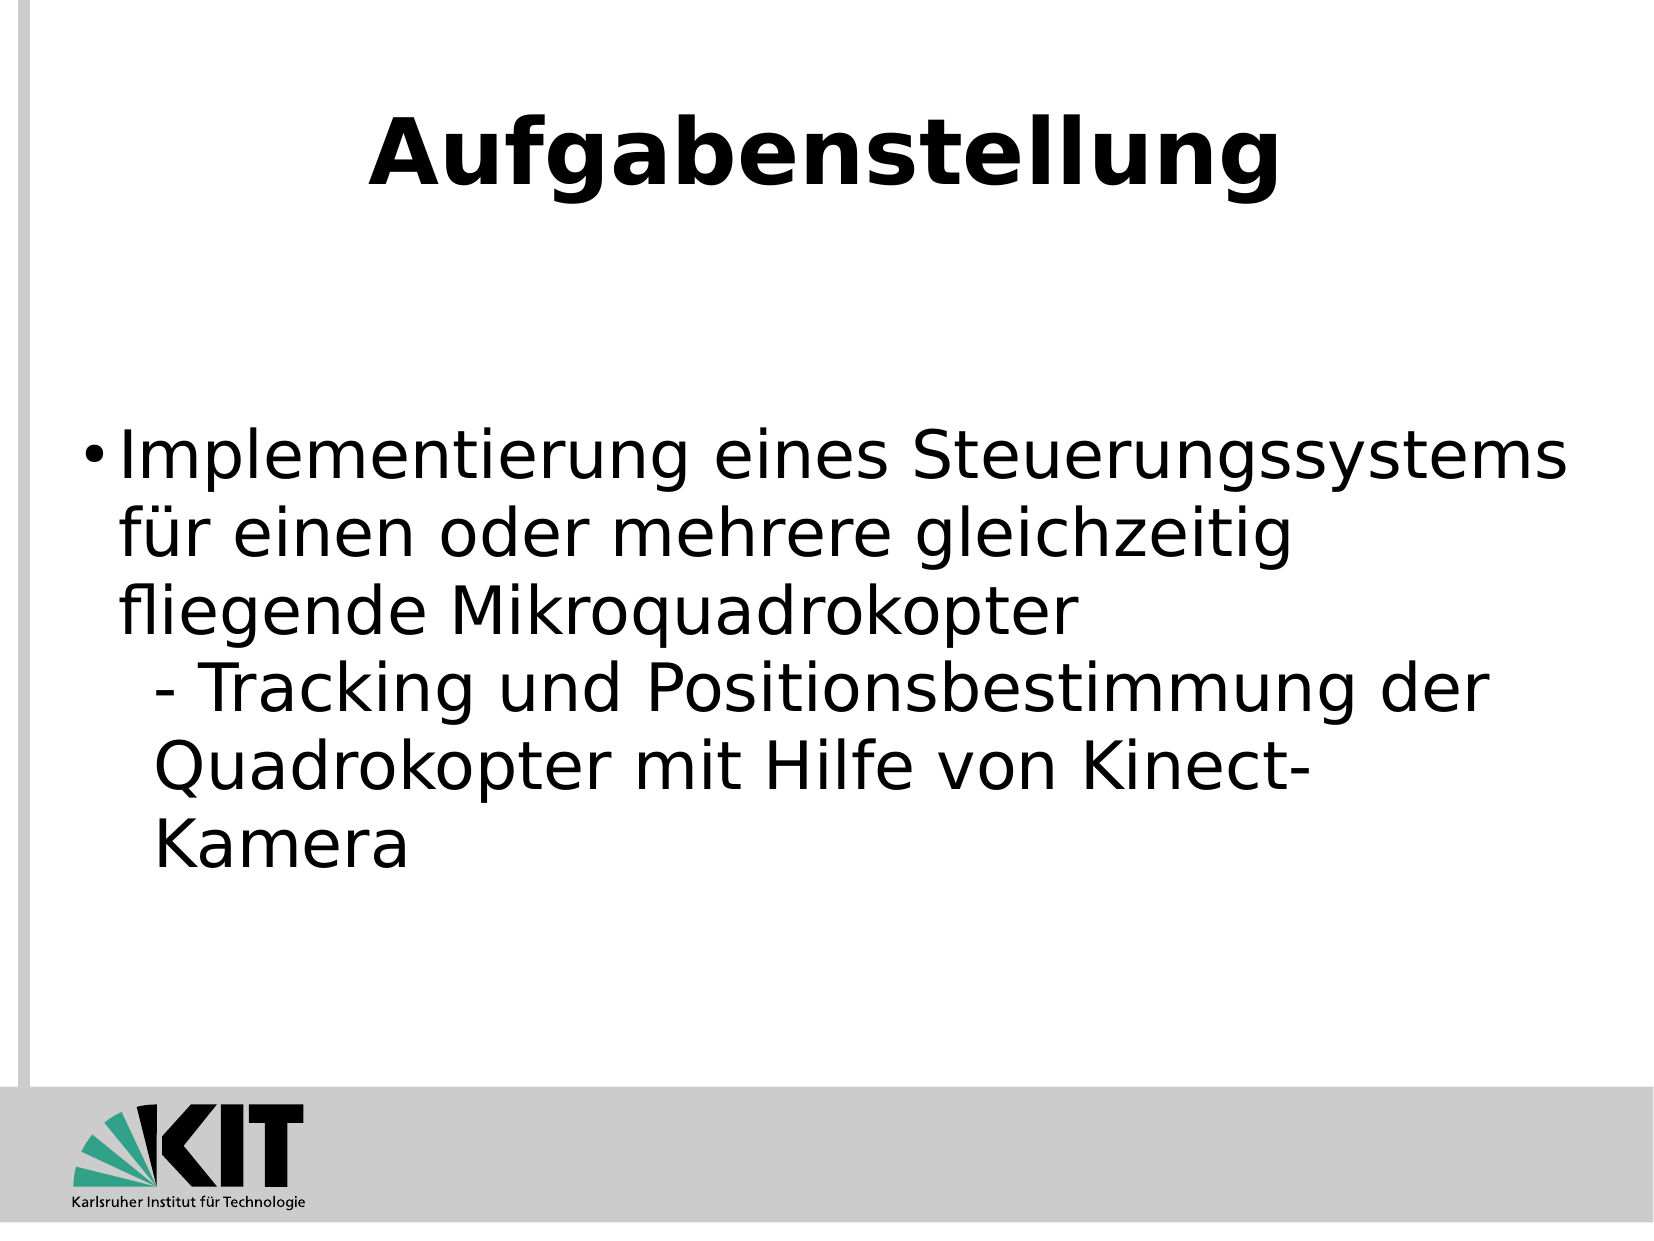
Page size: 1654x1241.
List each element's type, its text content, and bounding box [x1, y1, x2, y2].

picture [70, 1098, 308, 1217]
subtitle Implementierung eines Steuerungssystems für einen oder mehrere gleichzeitig fliegende Mikroquadrokopter - Tracking und Positionsbestimmung der Quadrokopter mit Hilfe von Kinect-Kamera [82, 290, 1571, 1010]
text_box [0, 1086, 1654, 1223]
title Aufgabenstellung [82, 49, 1571, 257]
